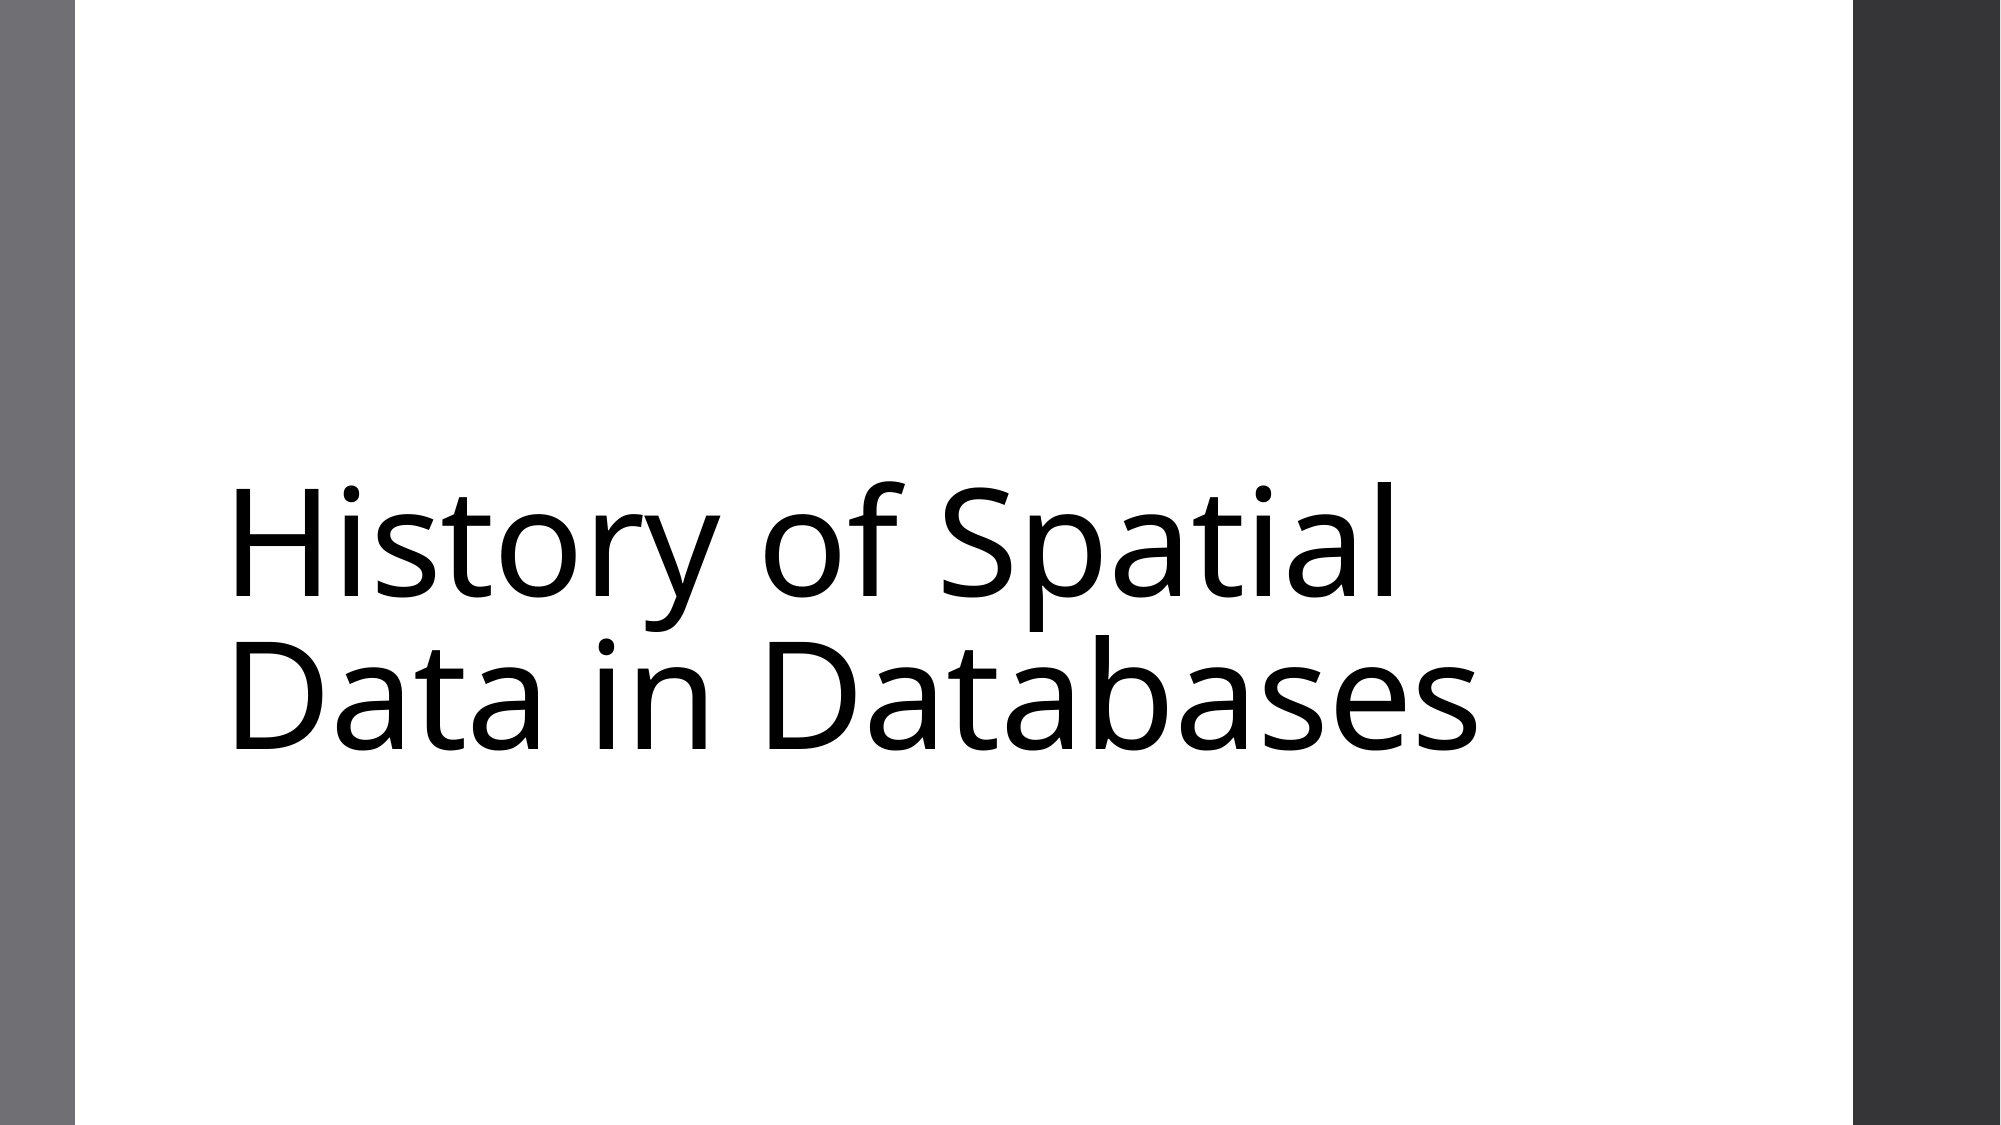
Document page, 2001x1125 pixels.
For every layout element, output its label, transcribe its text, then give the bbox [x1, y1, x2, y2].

title History of Spatial Data in Databases [206, 124, 1752, 788]
